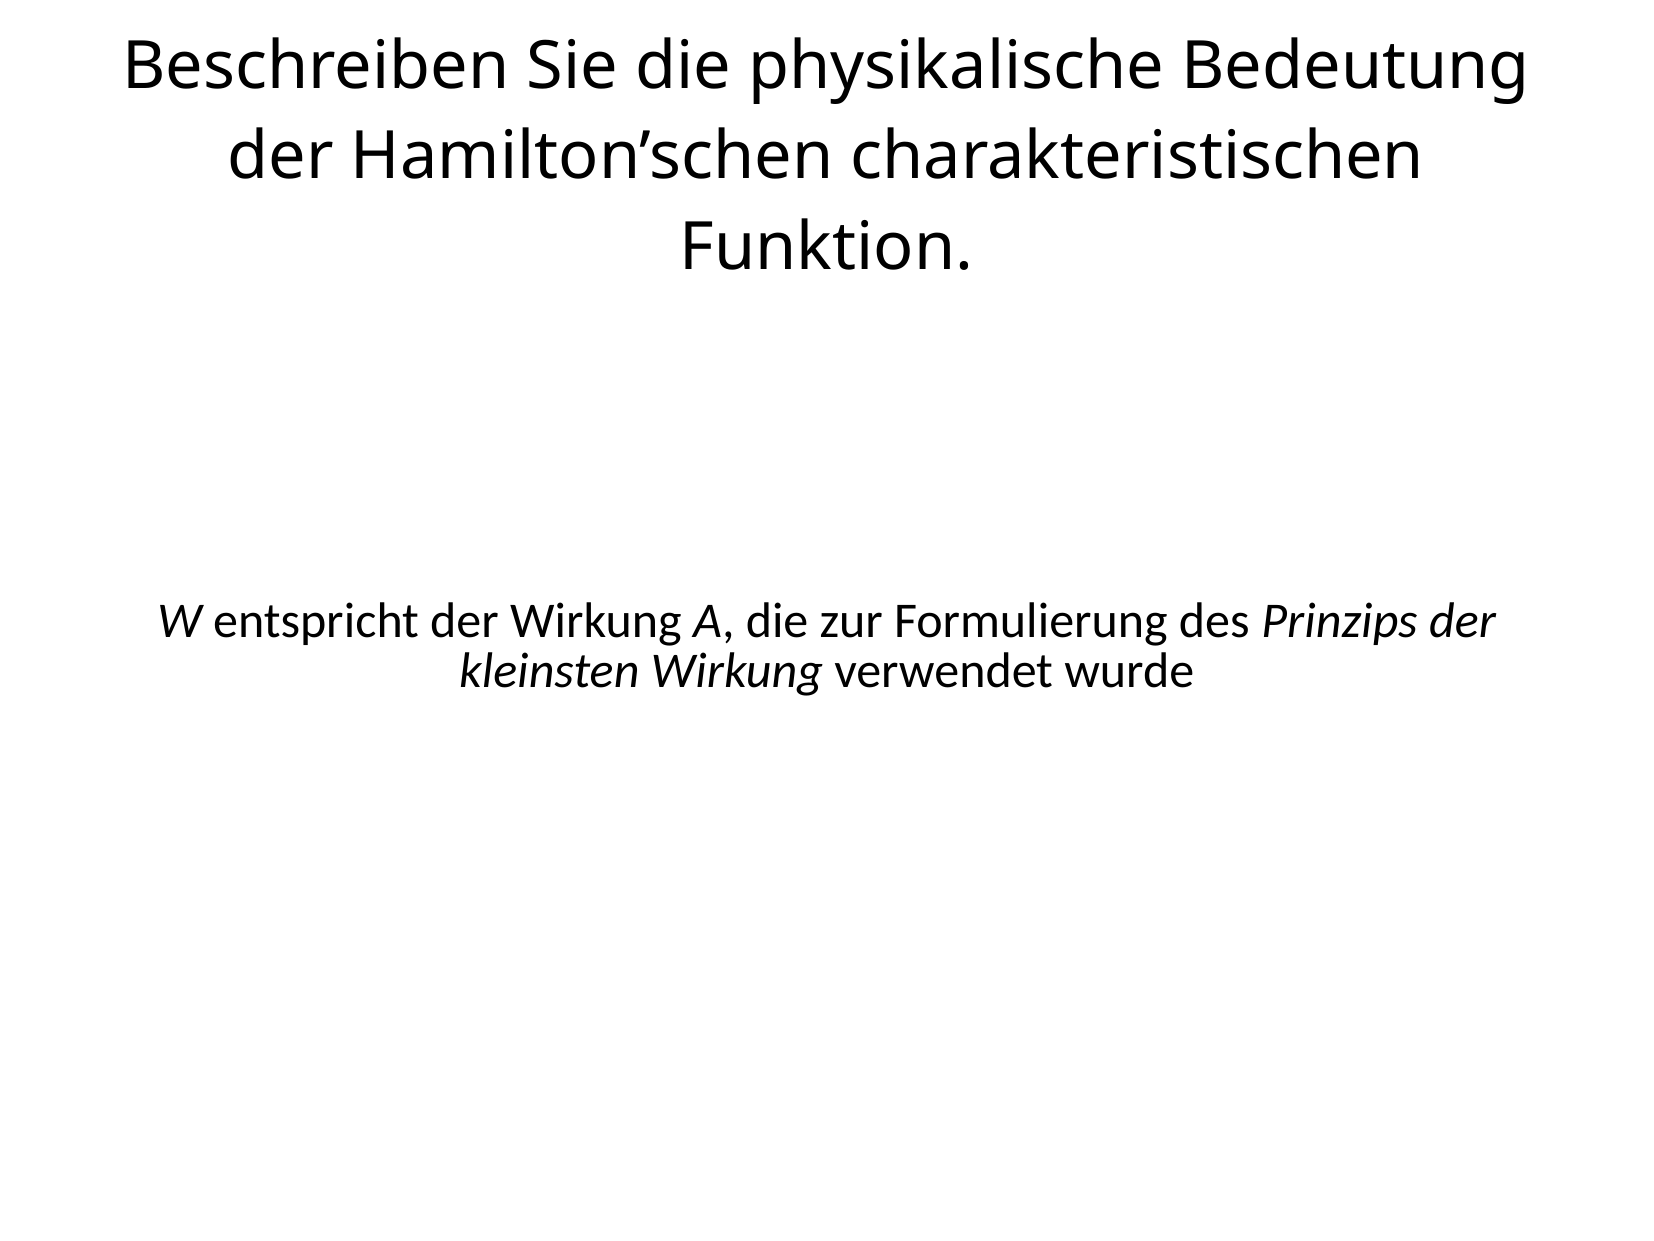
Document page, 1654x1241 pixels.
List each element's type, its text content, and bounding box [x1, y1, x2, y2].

subtitle W entspricht der Wirkung A, die zur Formulierung des Prinzips der kleinsten Wirkung verwendet wurde [82, 290, 1571, 1010]
title Beschreiben Sie die physikalische Bedeutung der Hamilton’schen charakteristischen Funktion. [82, 49, 1571, 257]
